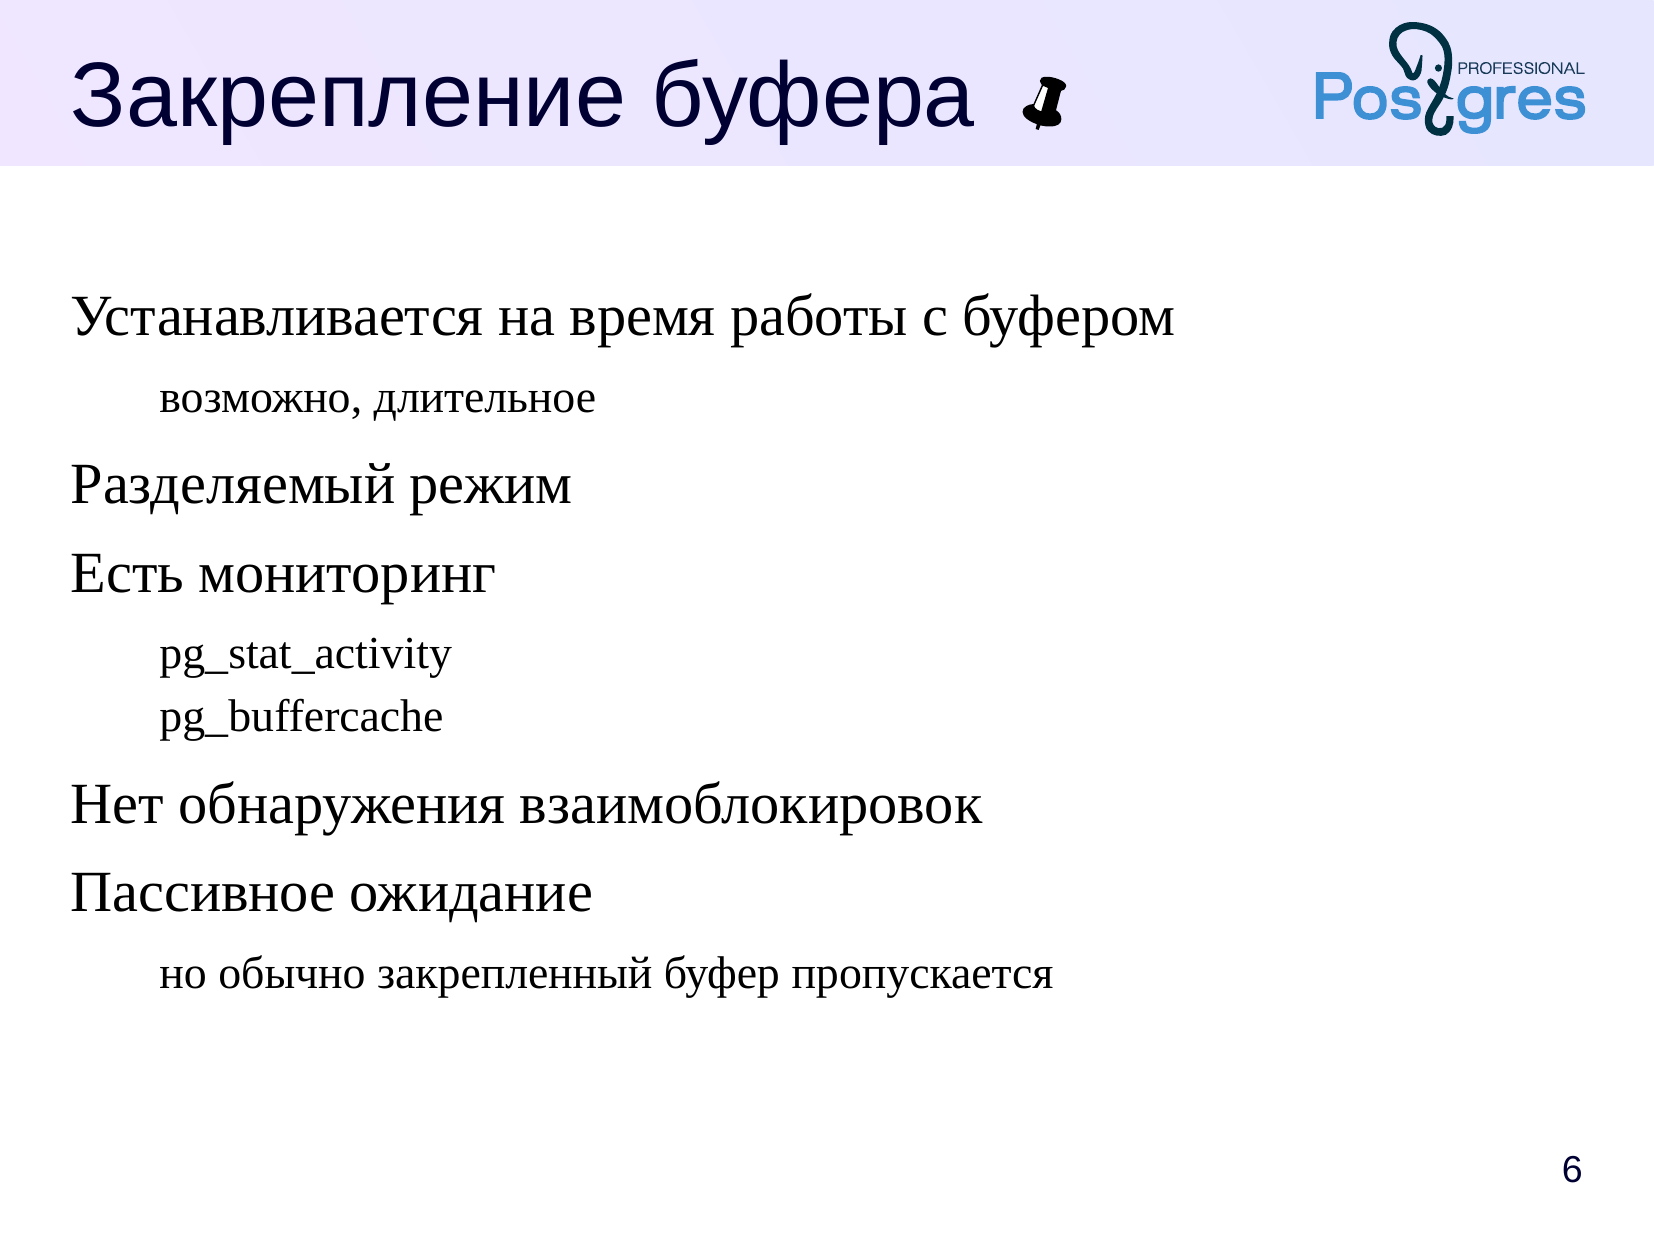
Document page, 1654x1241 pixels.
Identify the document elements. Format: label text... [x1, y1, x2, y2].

title Закрепление буфера [70, 43, 1241, 147]
text_box [1022, 76, 1067, 130]
list Устанавливается на время работы с буфером возможно, длительное Разделяемый режим Есть мониторинг pg_stat_activity pg_buffercache Нет обнаружения взаимоблокировок Пассивное ожидание но обычно закрепленный буфер пропускается [70, 283, 1583, 1141]
